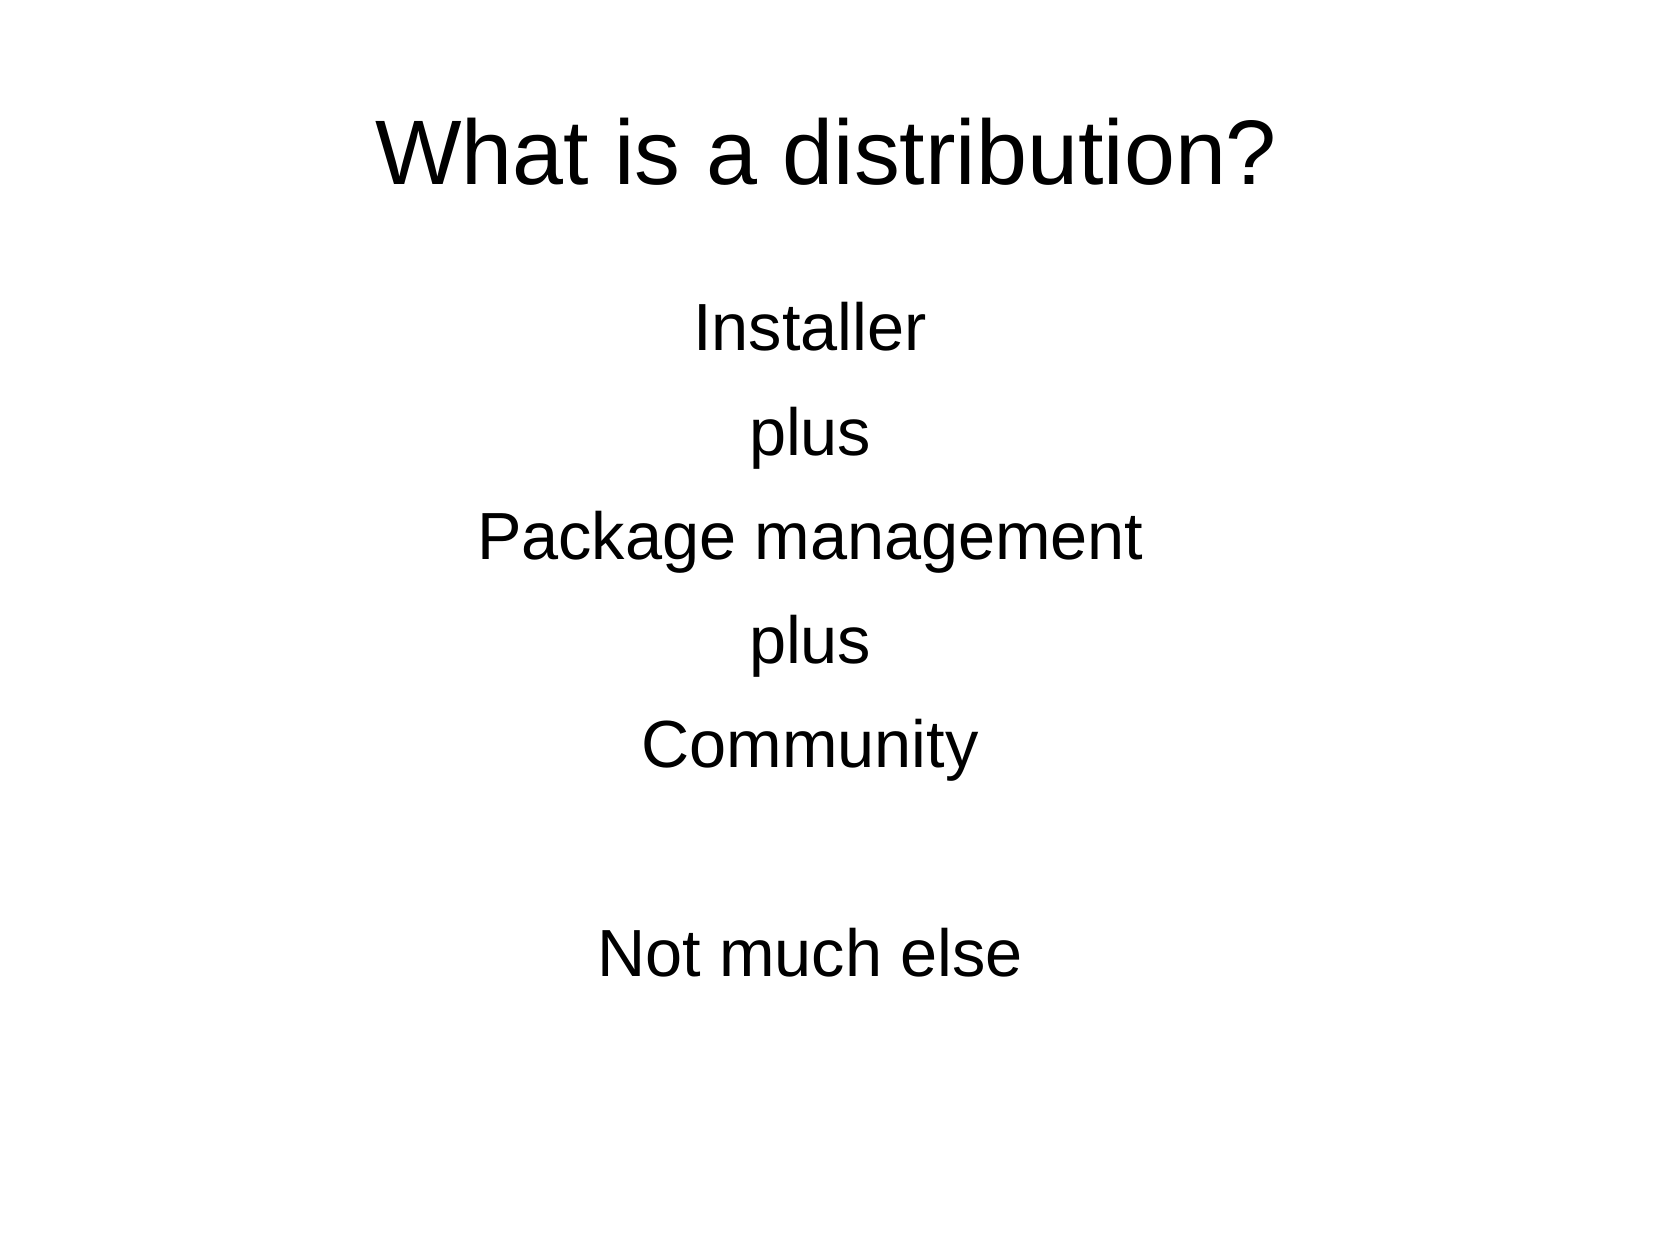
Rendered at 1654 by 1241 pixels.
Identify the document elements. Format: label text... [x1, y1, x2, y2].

title What is a distribution? [82, 49, 1571, 257]
list Installer plus Package management plus Community Not much else [82, 290, 1538, 1010]
